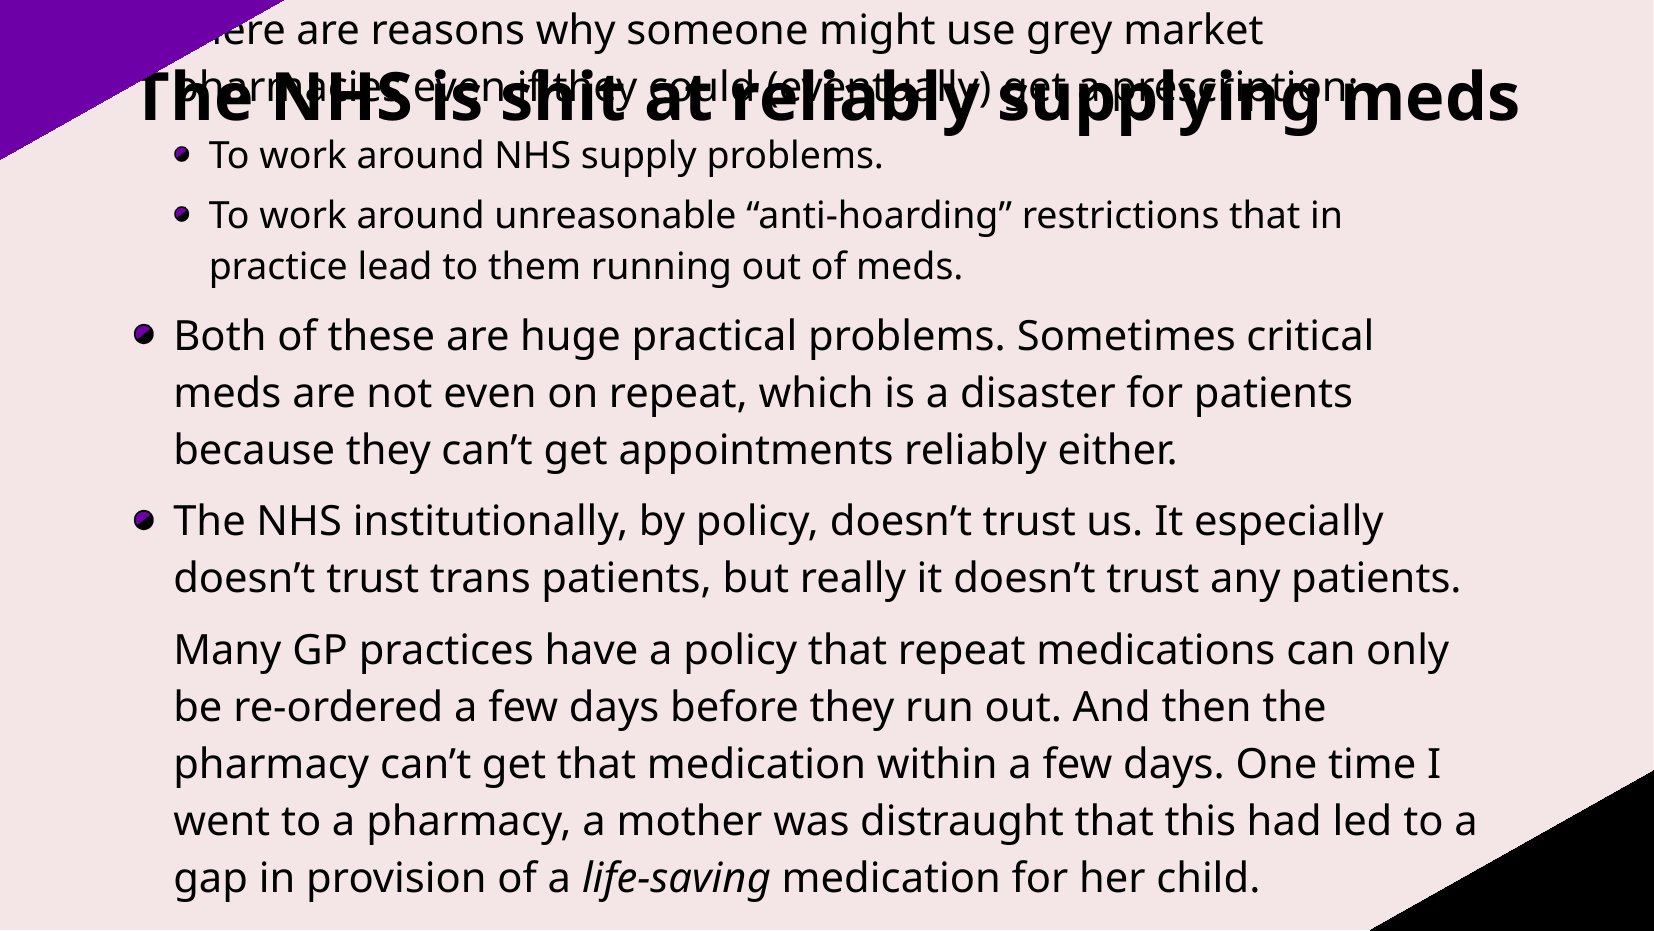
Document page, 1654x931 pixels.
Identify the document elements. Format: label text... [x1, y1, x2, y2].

subtitle There are reasons why someone might use grey market pharmacies even if they could (eventually) get a prescription: To work around NHS supply problems. To work around unreasonable “anti-hoarding” restrictions that in practice lead to them running out of meds. Both of these are huge practical problems. Sometimes critical meds are not even on repeat, which is a disaster for patients because they can’t get appointments reliably either. The NHS institutionally, by policy, doesn’t trust us. It especially doesn’t trust trans patients, but really it doesn’t trust any patients. Many GP practices have a policy that repeat medications can only be re-ordered a few days before they run out. And then the pharmacy can’t get that medication within a few days. One time I went to a pharmacy, a mother was distraught that this had led to a gap in provision of a life-saving medication for her child. End all gatekeeping. [132, 147, 1487, 901]
title The NHS is shit at reliably supplying meds [82, 35, 1571, 154]
text_box [0, 0, 284, 160]
text_box [1370, 770, 1654, 931]
